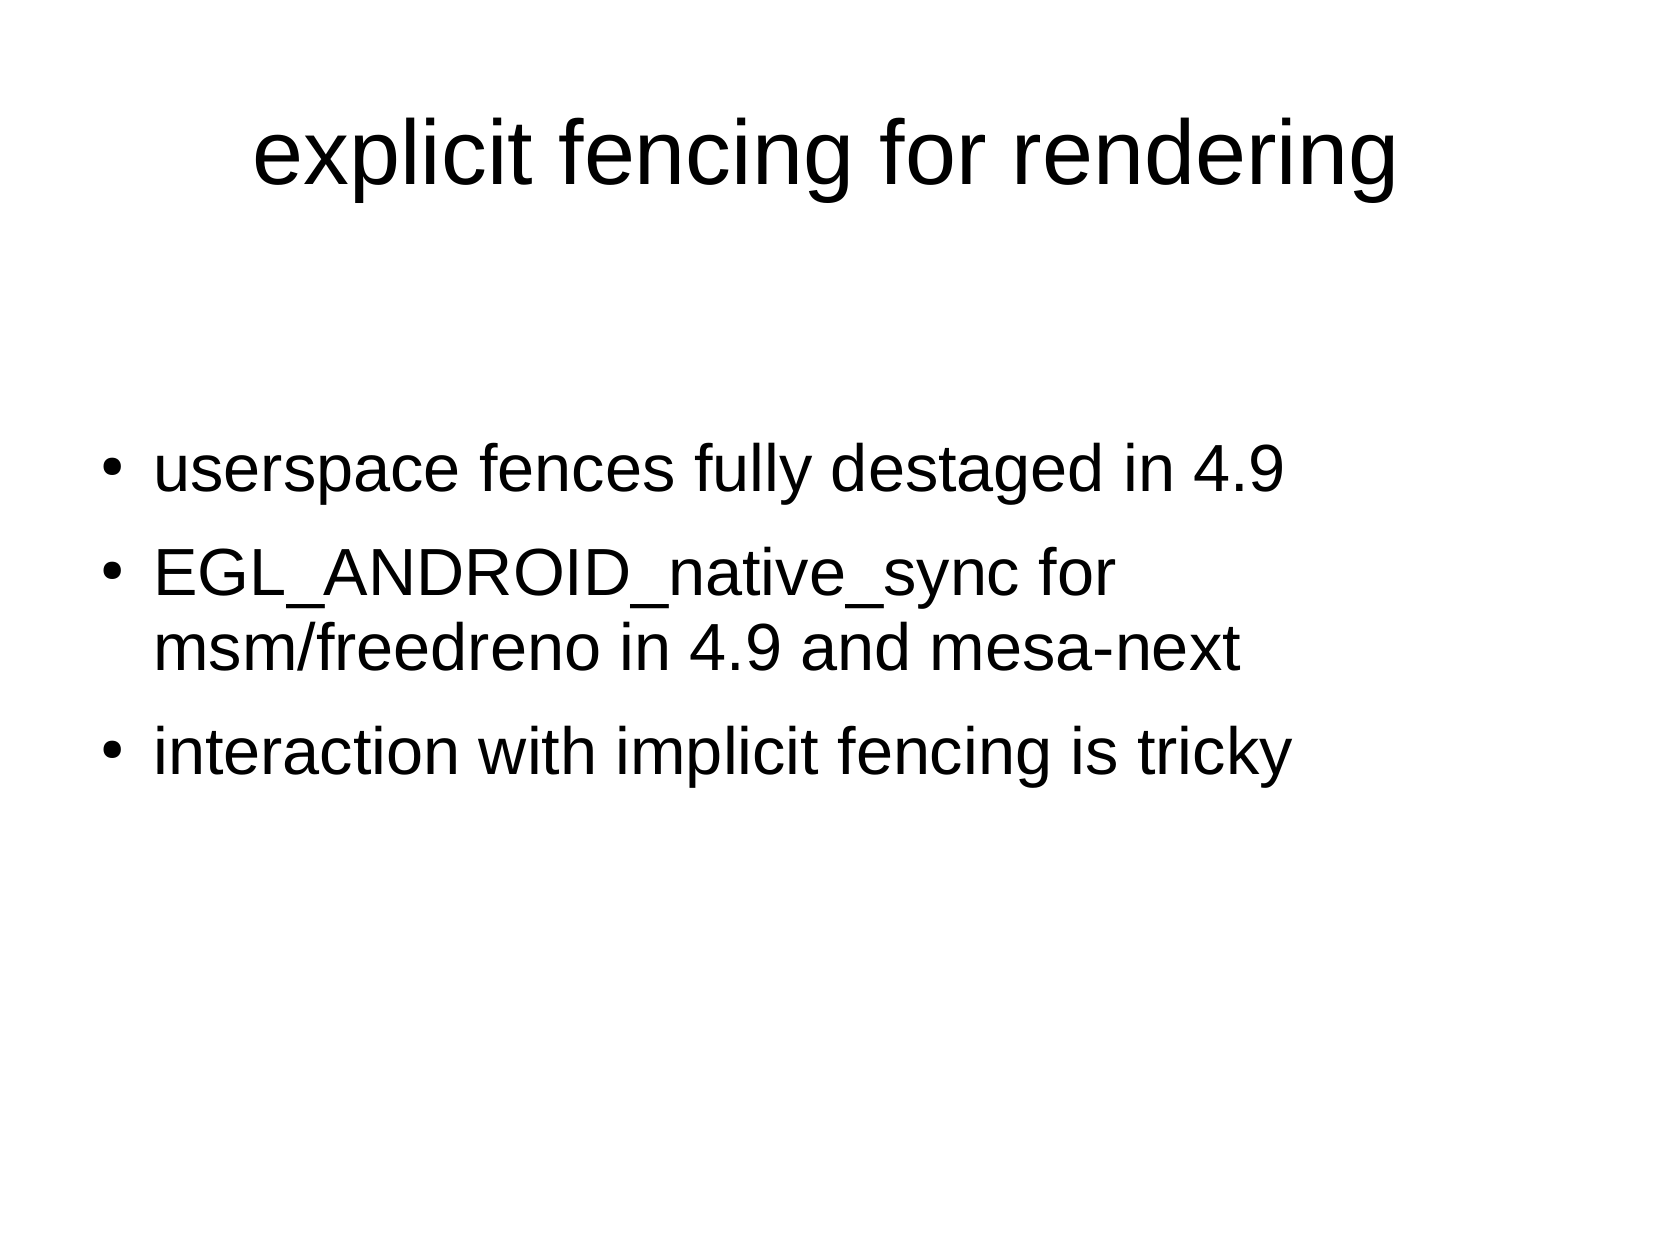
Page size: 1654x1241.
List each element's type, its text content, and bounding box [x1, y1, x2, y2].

list userspace fences fully destaged in 4.9 EGL_ANDROID_native_sync for msm/freedreno in 4.9 and mesa-next interaction with implicit fencing is tricky [82, 431, 1571, 1021]
title explicit fencing for rendering [82, 49, 1571, 257]
